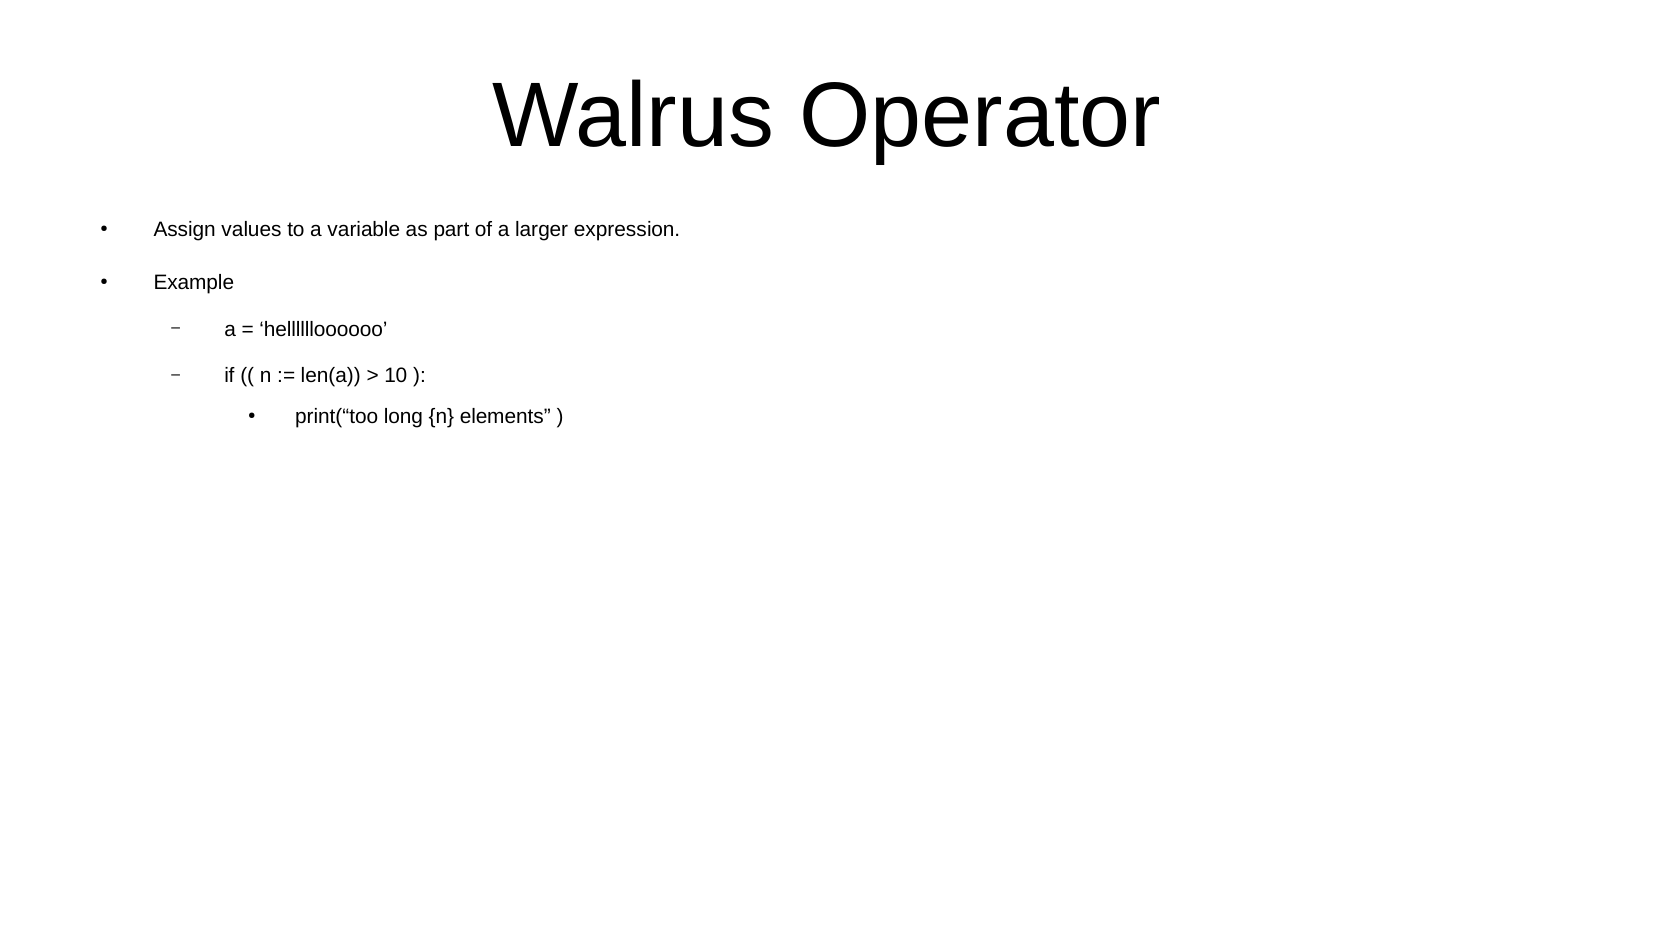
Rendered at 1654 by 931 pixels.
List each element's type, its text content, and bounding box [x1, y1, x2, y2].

title Walrus Operator [82, 37, 1571, 193]
list Assign values to a variable as part of a larger expression. Example a = ‘helllllloooooo’ if (( n := len(a)) > 10 ): print(“too long {n} elements” ) [82, 217, 1571, 758]
